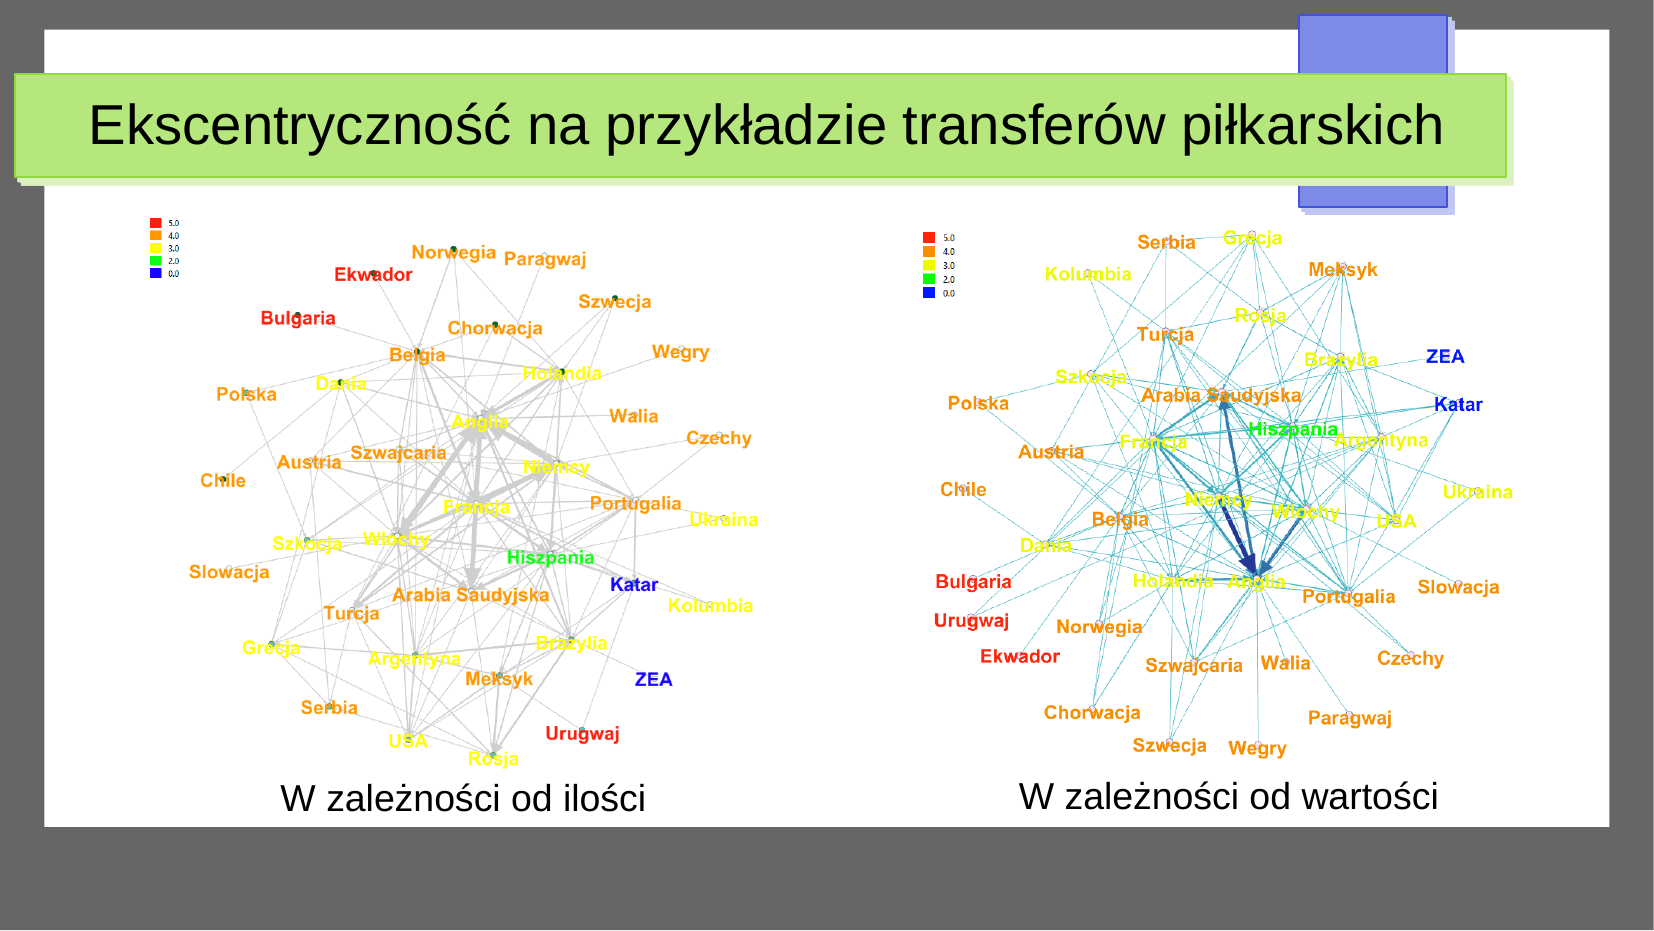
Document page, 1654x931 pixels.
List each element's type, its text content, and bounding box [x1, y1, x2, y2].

text_box W zależności od ilości [265, 769, 827, 869]
text_box W zależności od wartości [1003, 767, 1477, 825]
title Ekscentryczność na przykładzie transferów piłkarskich [88, 73, 1506, 178]
picture [147, 214, 768, 770]
picture [915, 221, 1516, 768]
